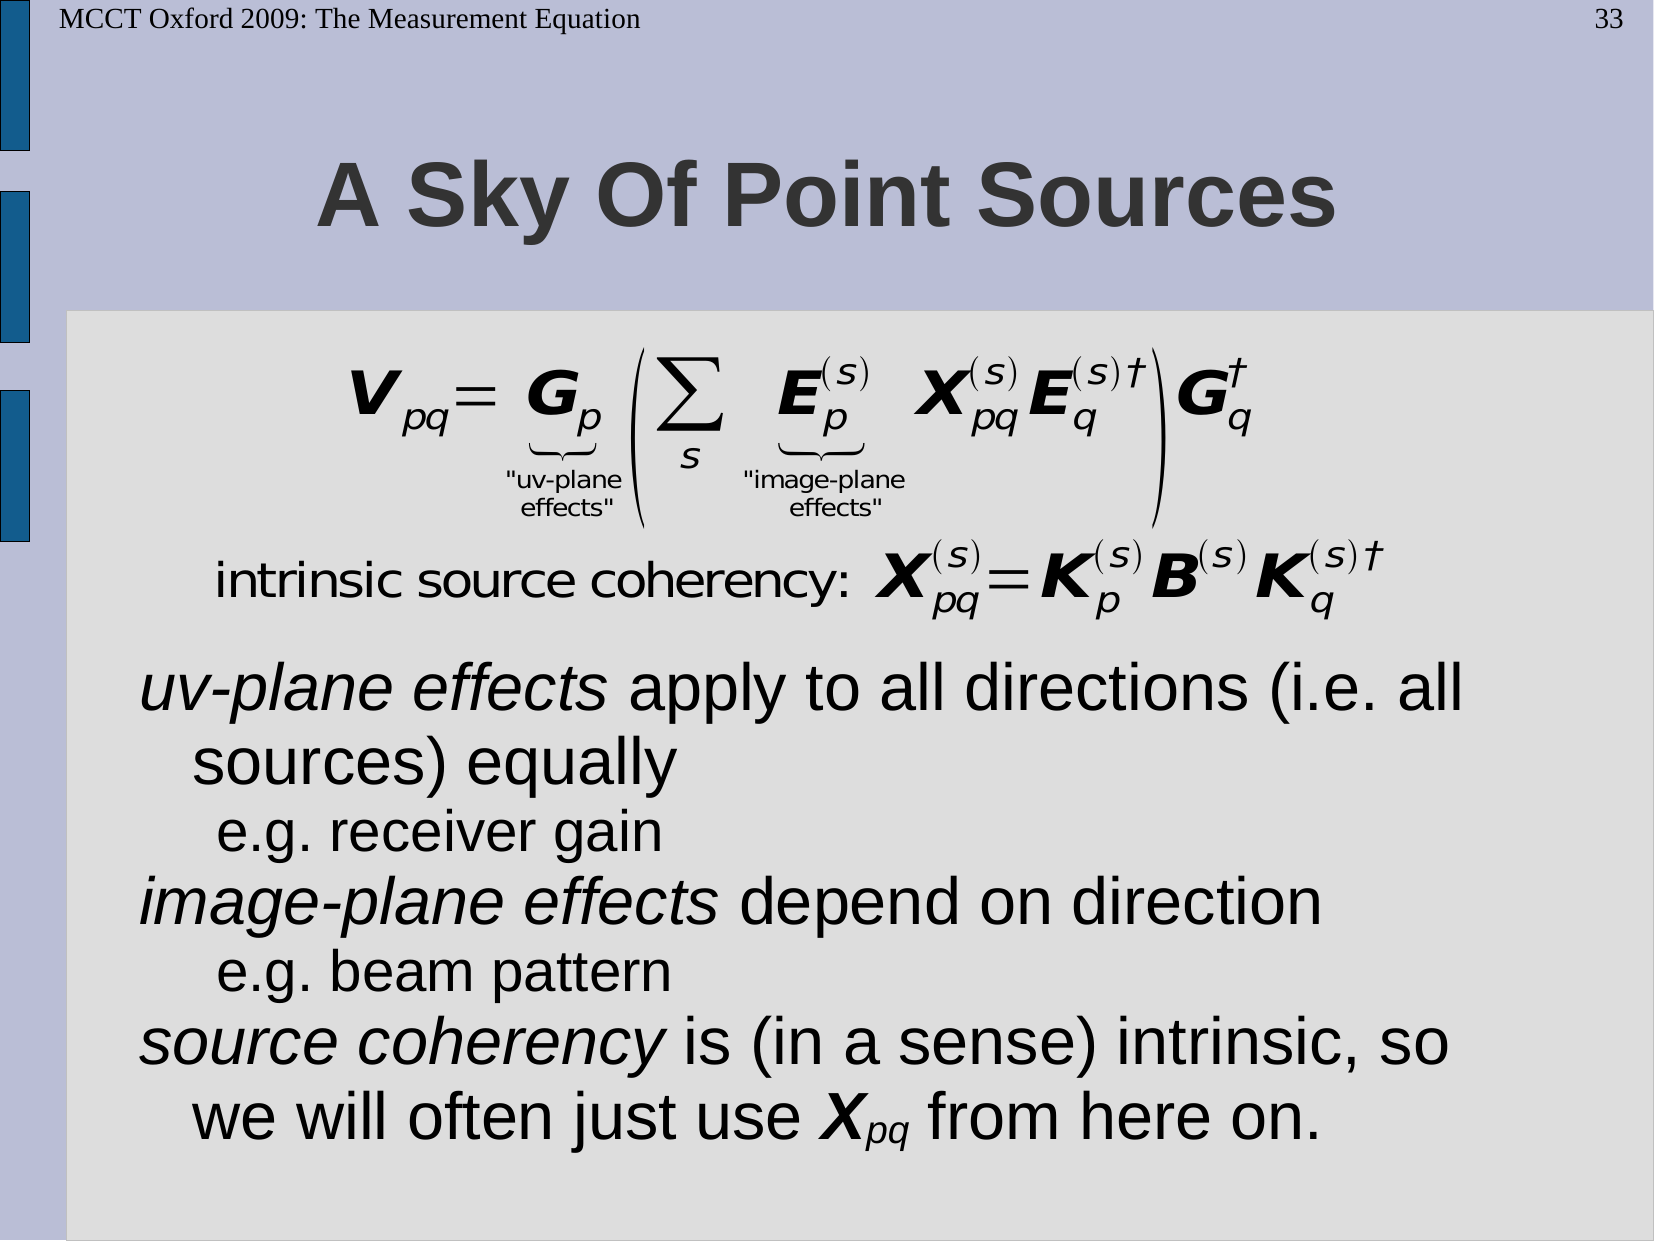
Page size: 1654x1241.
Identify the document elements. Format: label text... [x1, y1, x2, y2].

title A Sky Of Point Sources [121, 91, 1534, 299]
chart [206, 343, 1388, 622]
list uv-plane effects apply to all directions (i.e. all sources) equally e.g. receiver gain image-plane effects depend on direction e.g. beam pattern source coherency is (in a sense) intrinsic, so we will often just use Xpq from here on. [121, 649, 1534, 1196]
